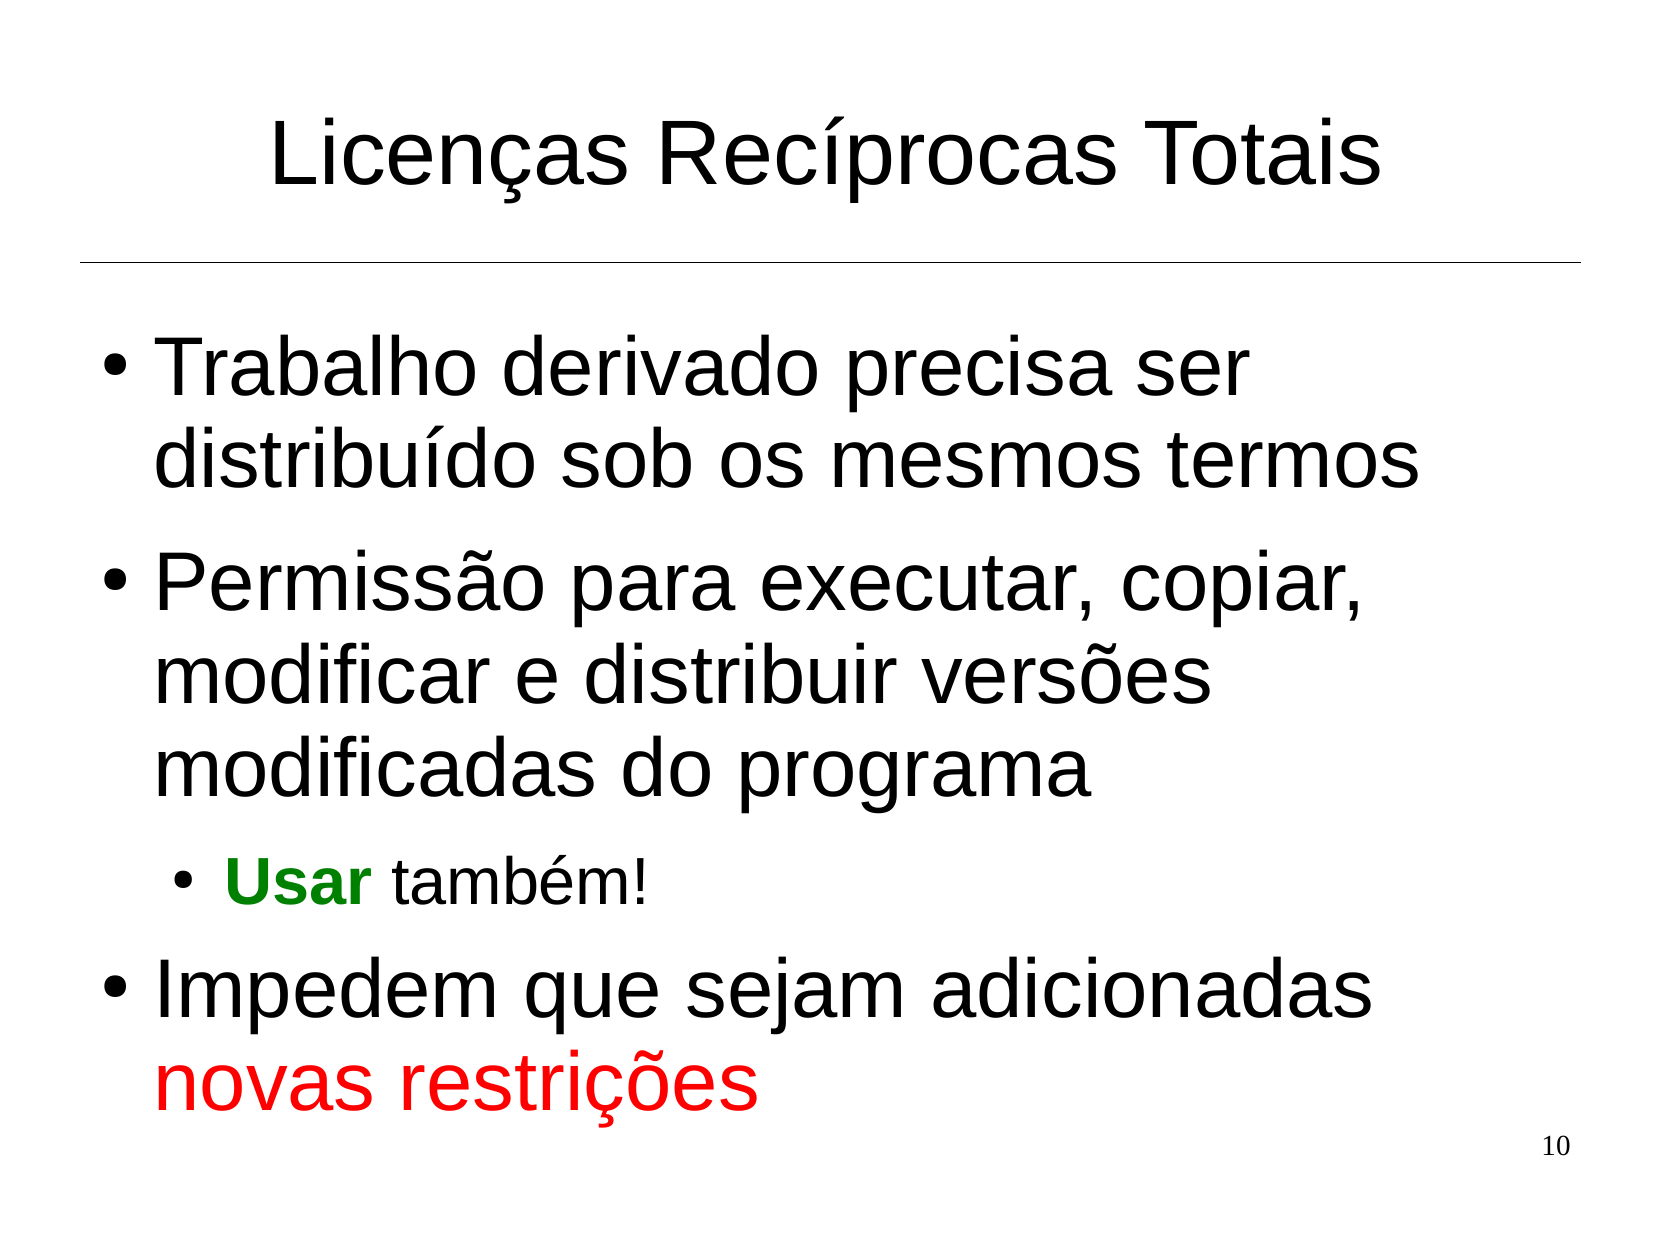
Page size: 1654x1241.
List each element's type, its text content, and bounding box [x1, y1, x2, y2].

title Licenças Recíprocas Totais [82, 56, 1571, 250]
list Trabalho derivado precisa ser distribuído sob os mesmos termos Permissão para executar, copiar, modificar e distribuir versões modificadas do programa Usar também! Impedem que sejam adicionadas novas restrições [82, 319, 1571, 1065]
